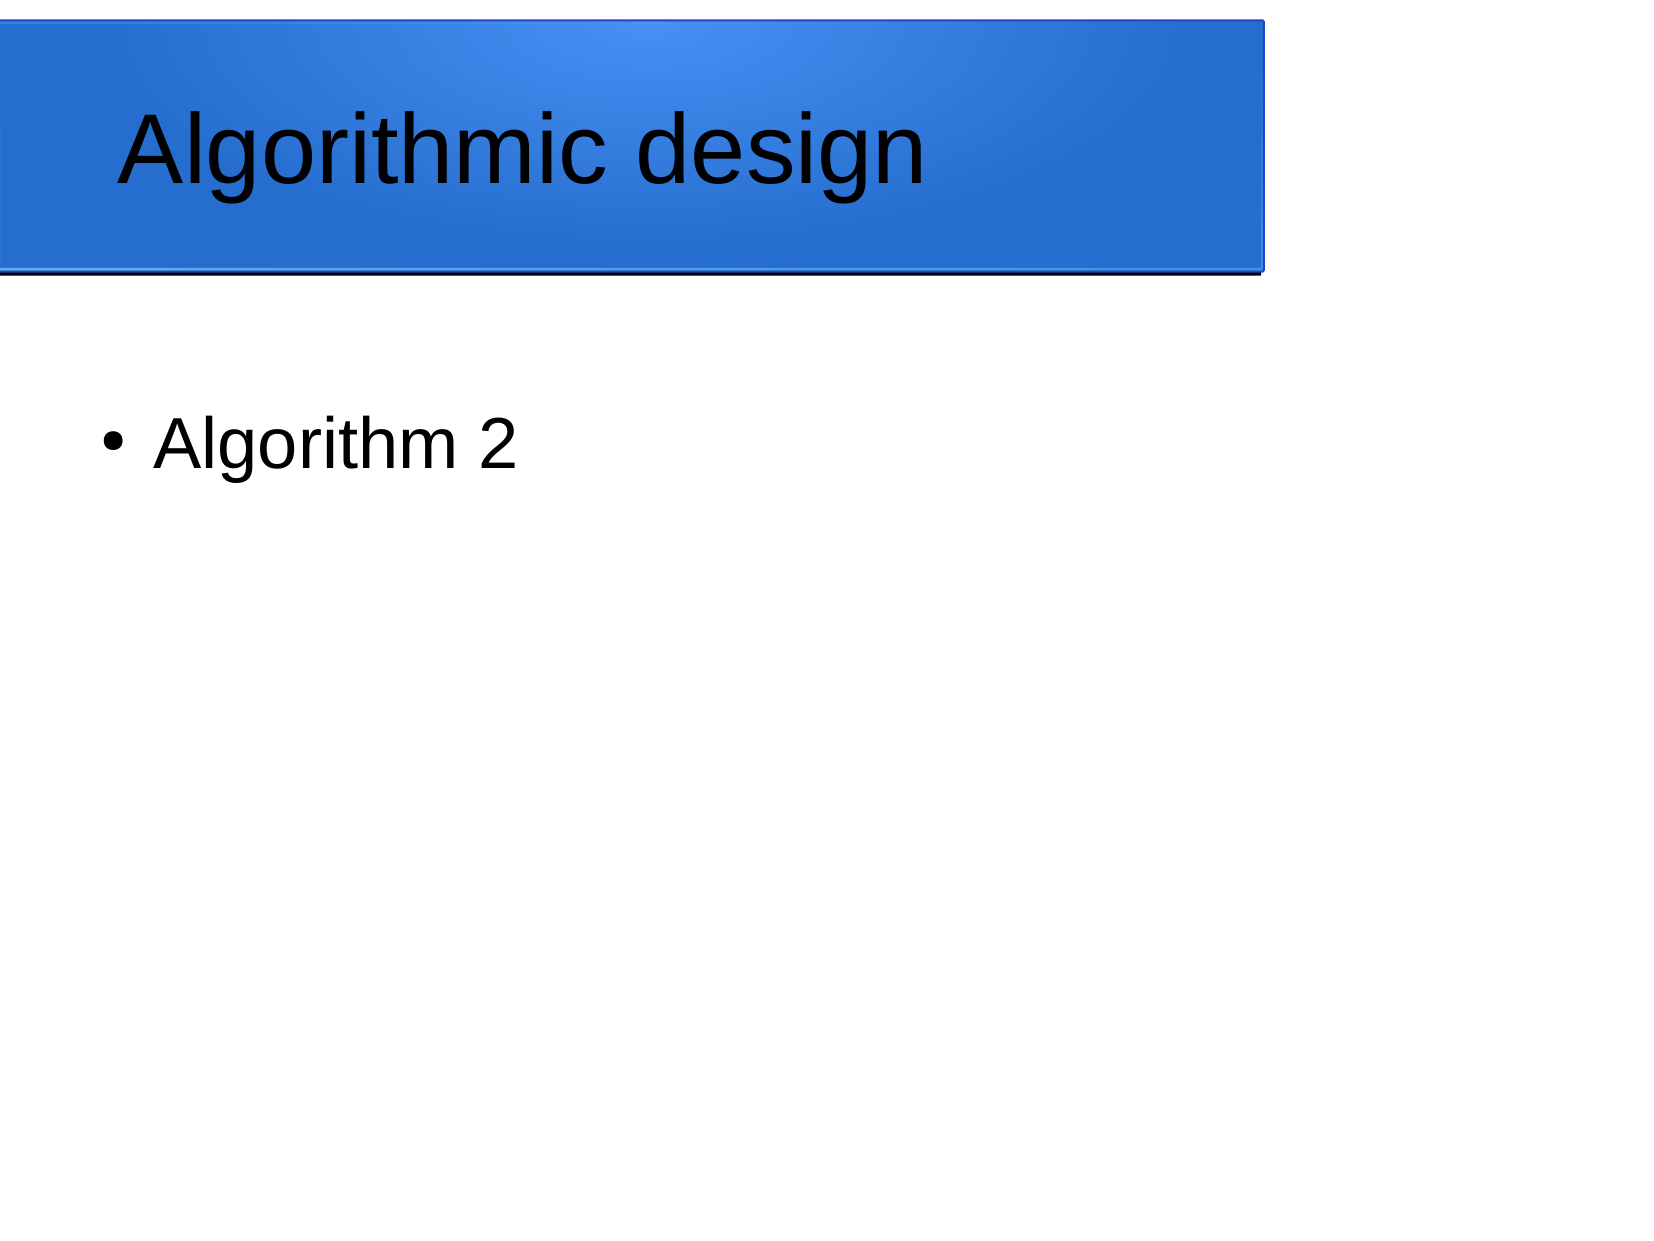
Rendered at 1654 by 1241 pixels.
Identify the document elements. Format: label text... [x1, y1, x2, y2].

list Algorithm 2 [82, 290, 1571, 1207]
title Algorithmic design [82, 47, 1235, 252]
